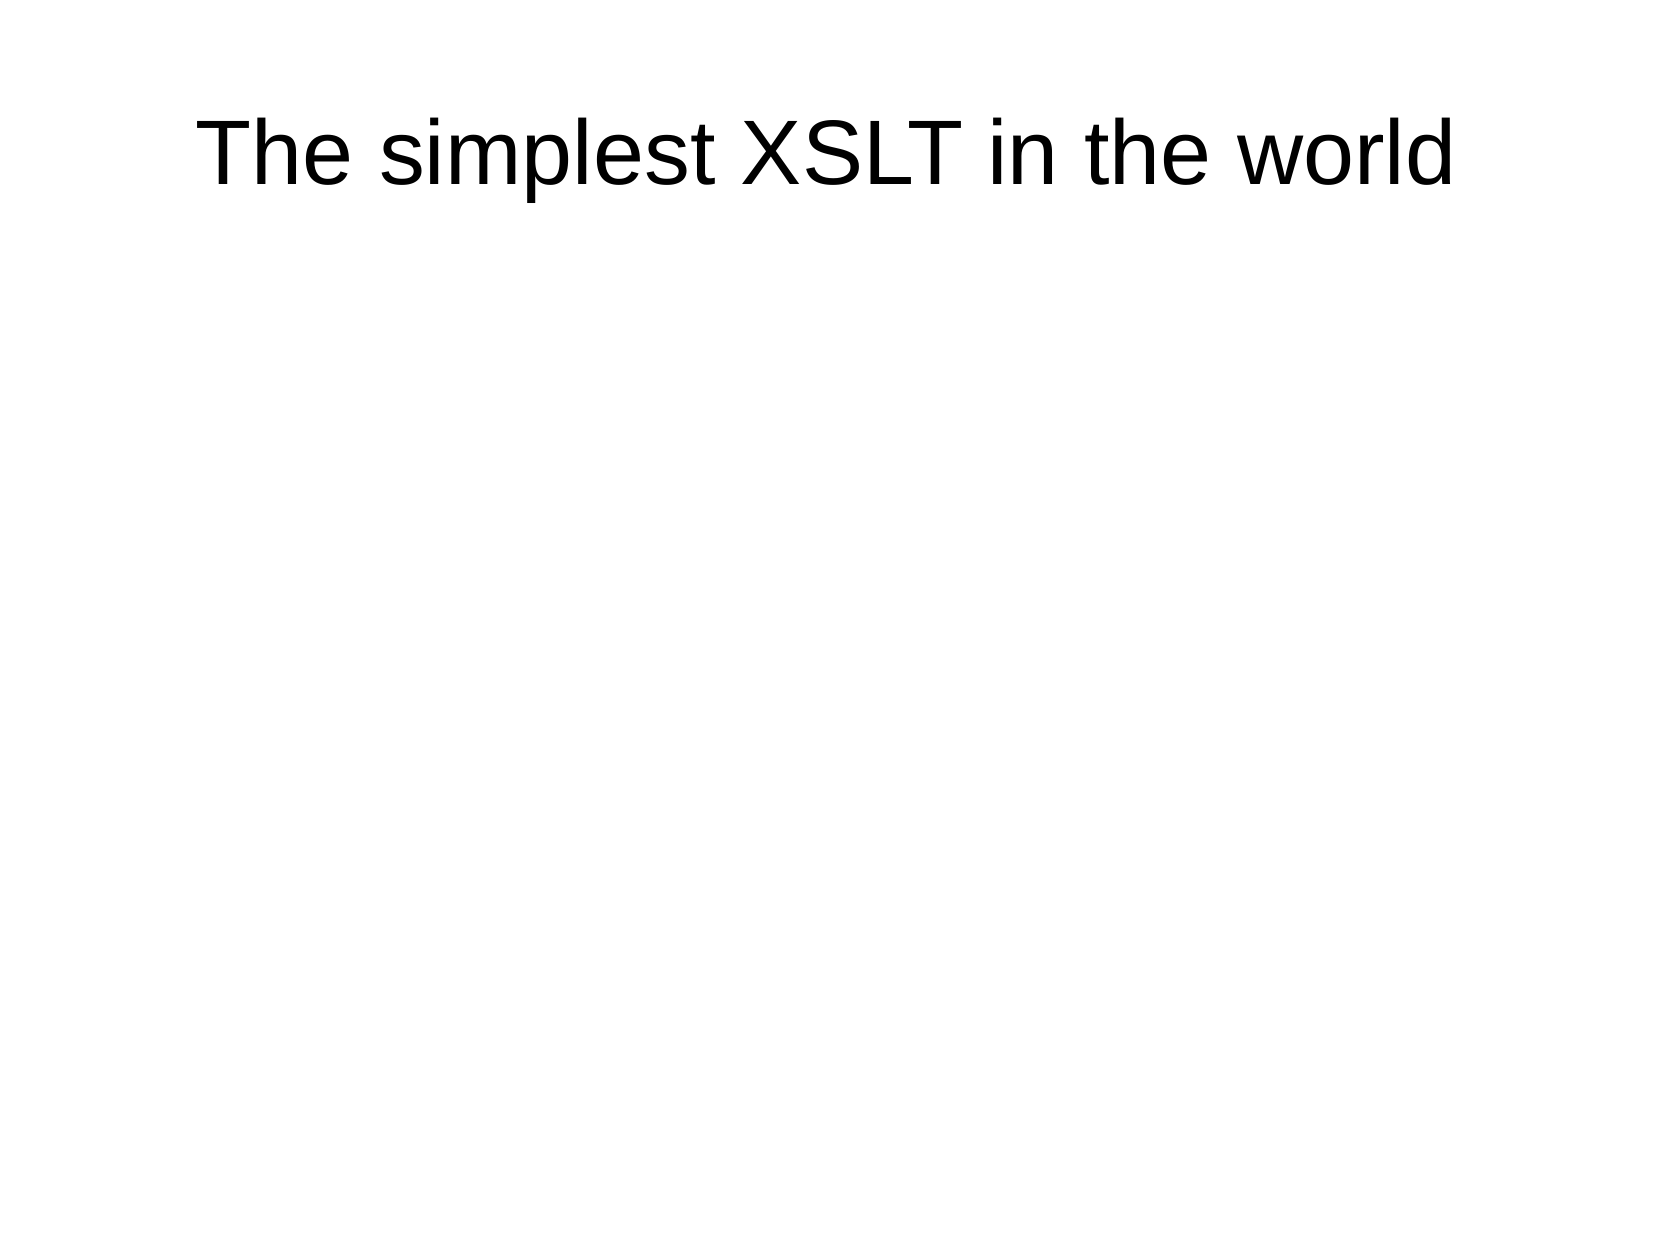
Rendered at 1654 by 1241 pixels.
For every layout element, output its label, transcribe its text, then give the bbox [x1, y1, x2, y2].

title The simplest XSLT in the world [82, 49, 1571, 257]
